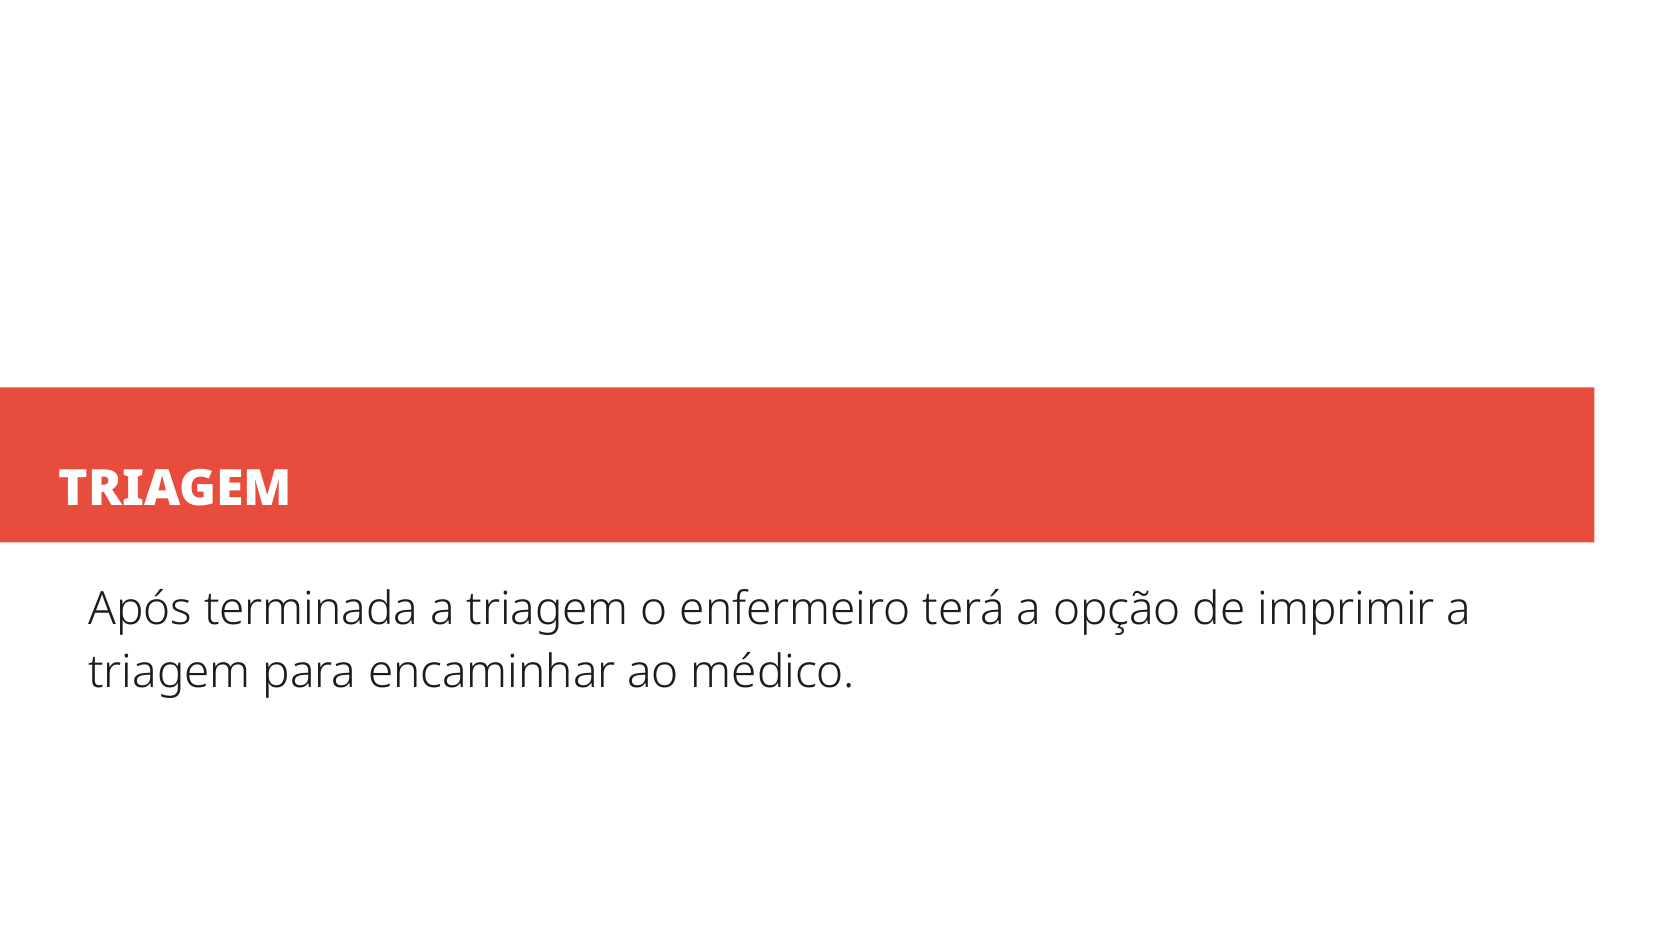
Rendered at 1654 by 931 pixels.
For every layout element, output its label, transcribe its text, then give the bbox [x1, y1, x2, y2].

subtitle Após terminada a triagem o enfermeiro terá a opção de imprimir a triagem para encaminhar ao médico. [88, 575, 1595, 886]
title TRIAGEM [59, 409, 1595, 521]
